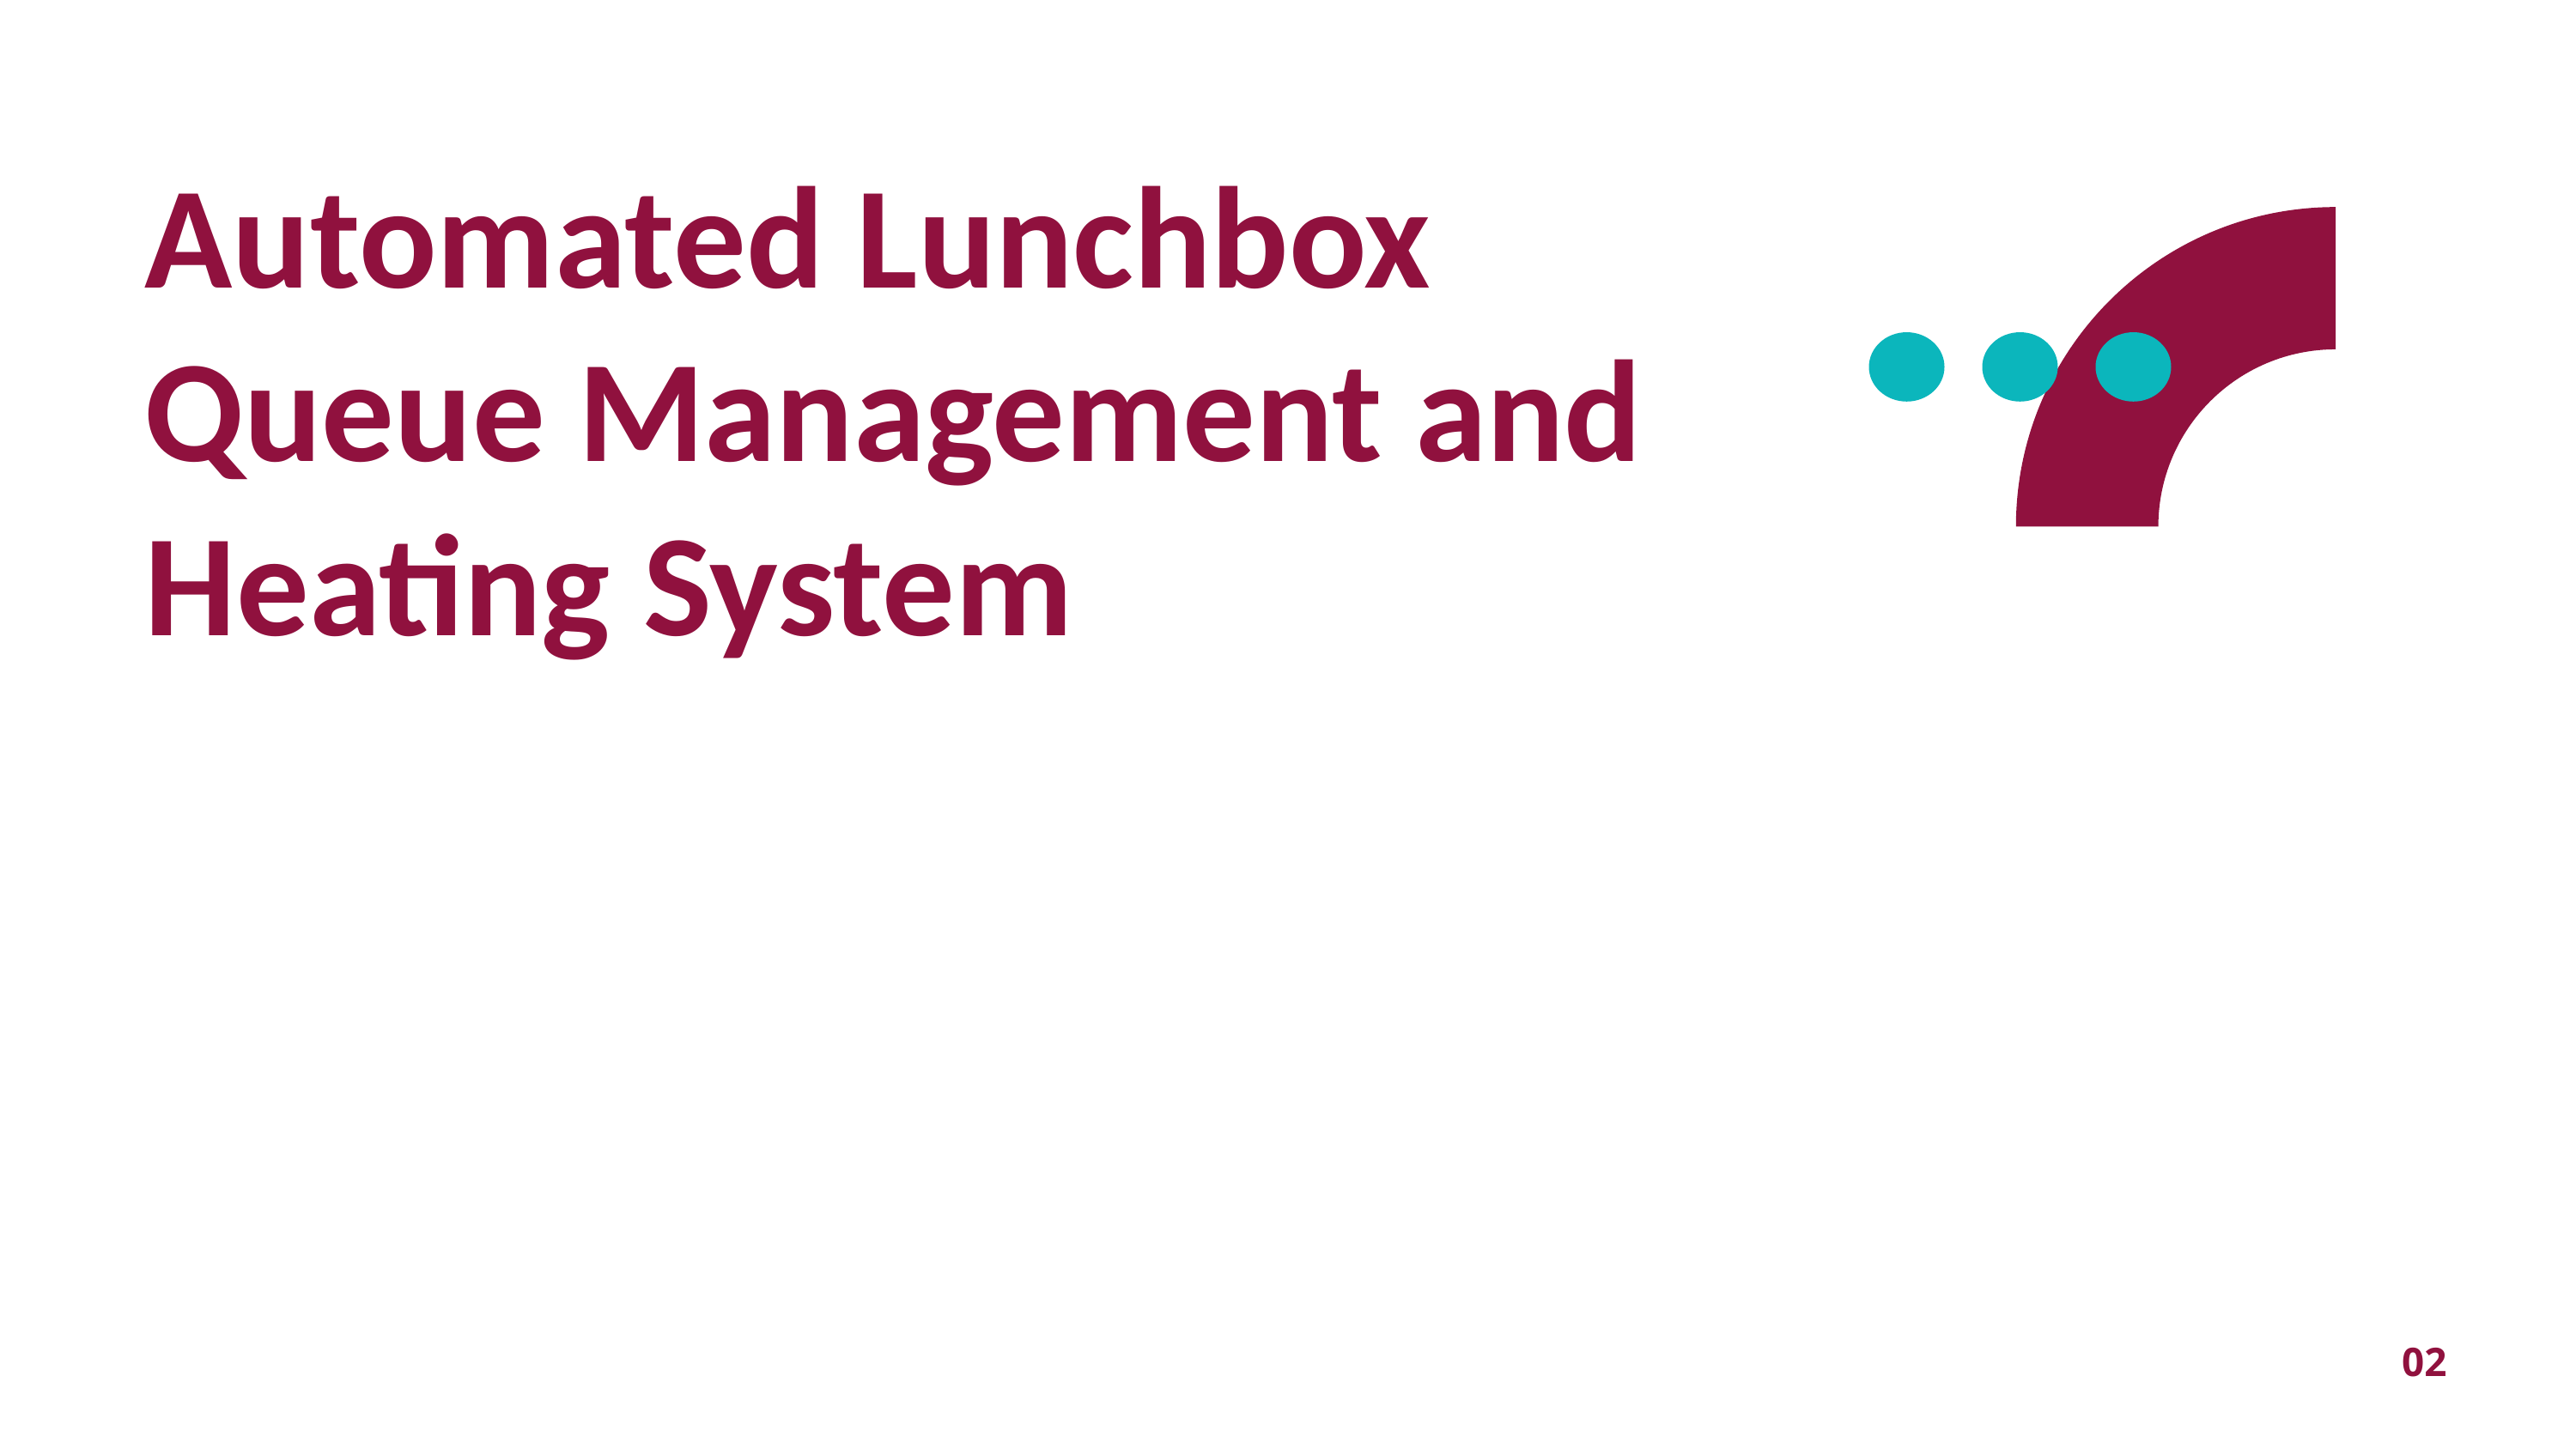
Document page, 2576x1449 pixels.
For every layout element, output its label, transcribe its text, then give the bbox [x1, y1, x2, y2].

text_box Automated Lunchbox Queue Management and Heating System [144, 142, 1676, 512]
text_box [144, 512, 1676, 603]
text_box Automated Lunchbox Queue Management and Heating System [144, 603, 1676, 845]
text_box 02 [2401, 1335, 2515, 1385]
text_box [1864, 206, 2336, 527]
